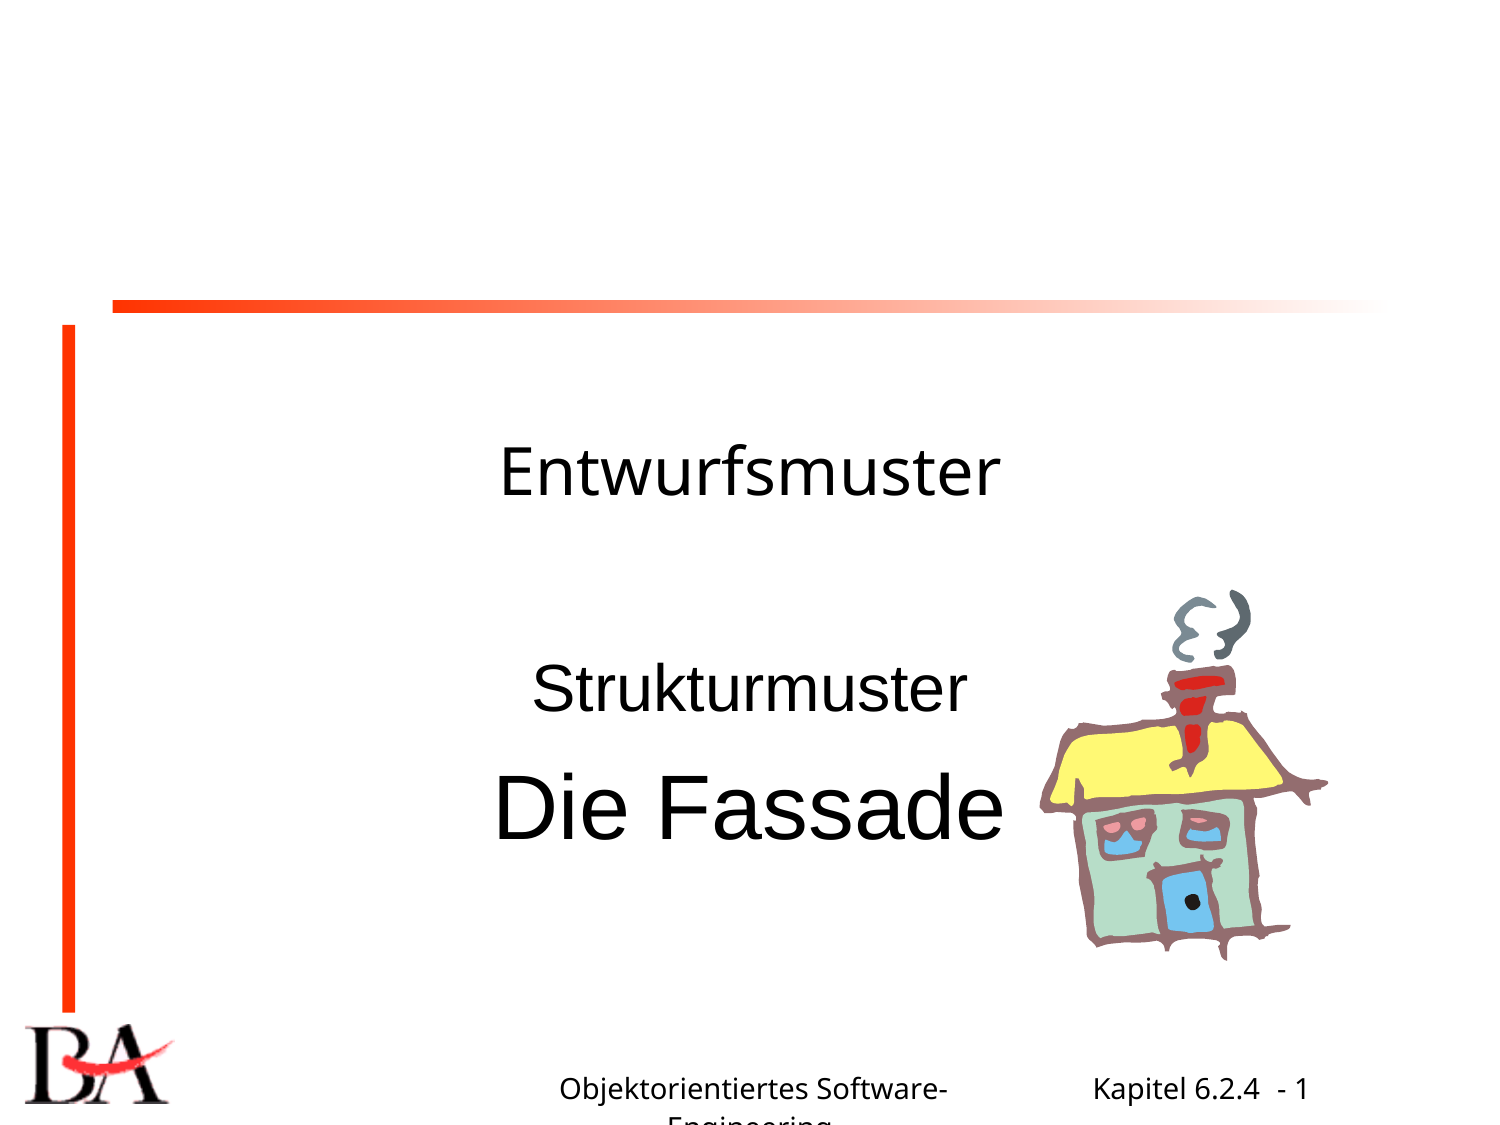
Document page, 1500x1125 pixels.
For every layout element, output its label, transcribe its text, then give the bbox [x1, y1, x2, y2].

picture [24, 1024, 175, 1104]
title Entwurfsmuster [112, 374, 1388, 563]
chart [1037, 587, 1331, 963]
subtitle Strukturmuster Die Fassade [225, 637, 1037, 926]
